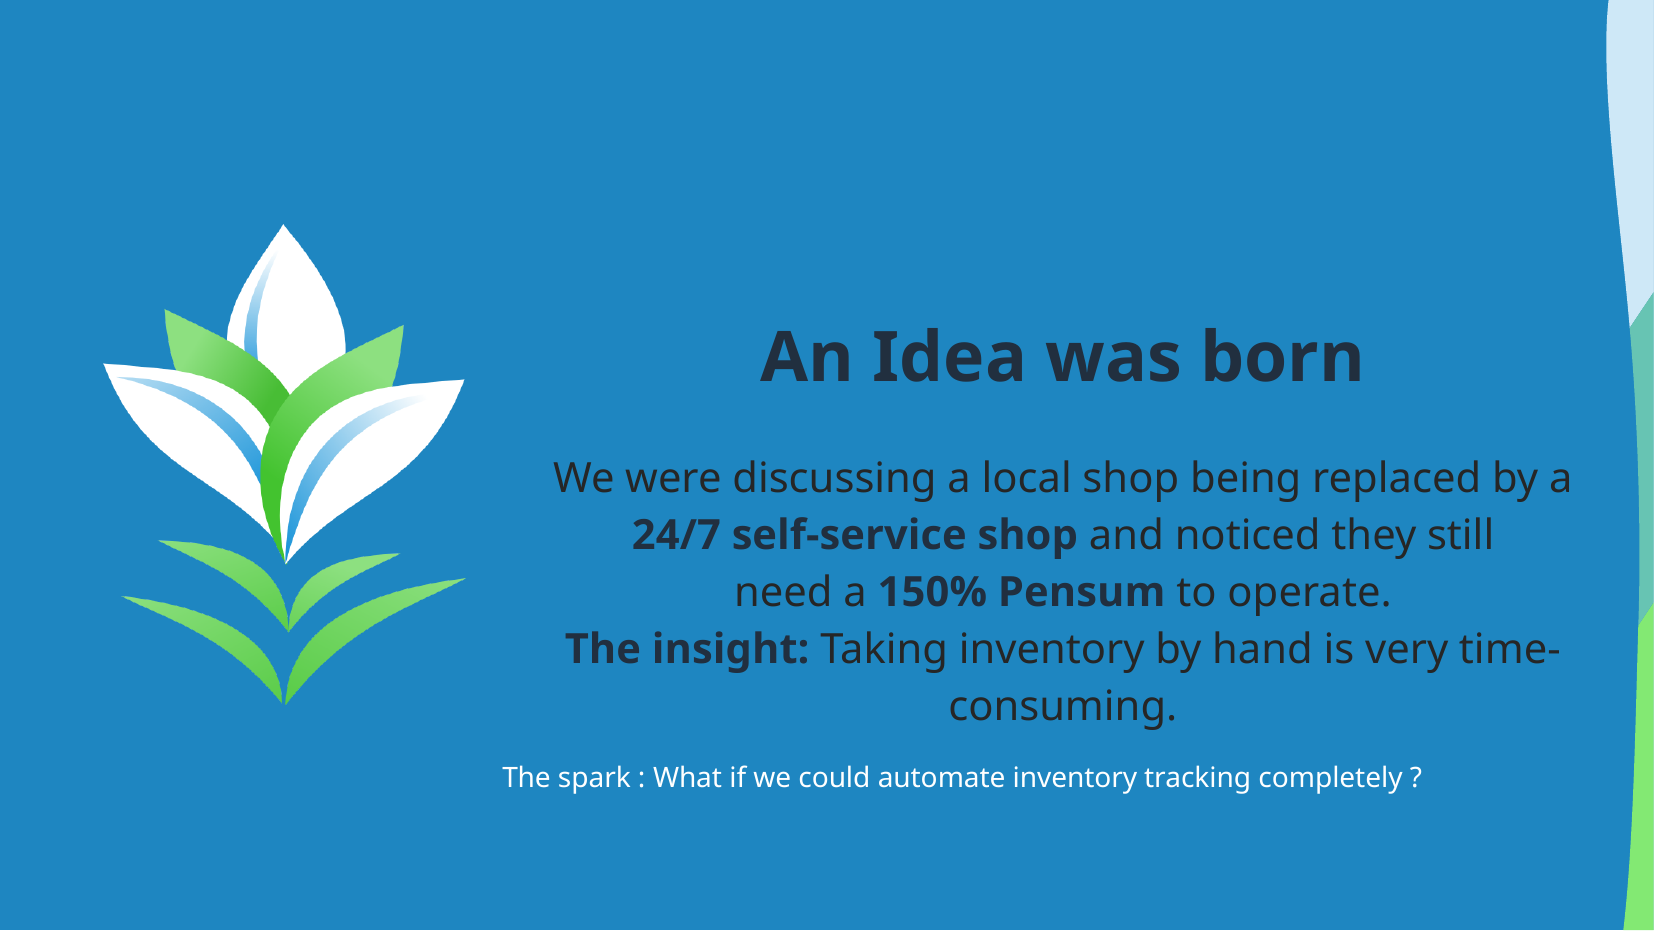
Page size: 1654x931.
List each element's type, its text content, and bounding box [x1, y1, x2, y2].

picture [103, 224, 466, 706]
title An Idea was born [531, 295, 1595, 414]
subtitle We were discussing a local shop being replaced by a 24/7 self-service shop and noticed they still need a 150% Pensum to operate. The insight: Taking inventory by hand is very time-consuming. [531, 442, 1595, 739]
text_box The spark : What if we could automate inventory tracking completely ? [487, 750, 1576, 863]
